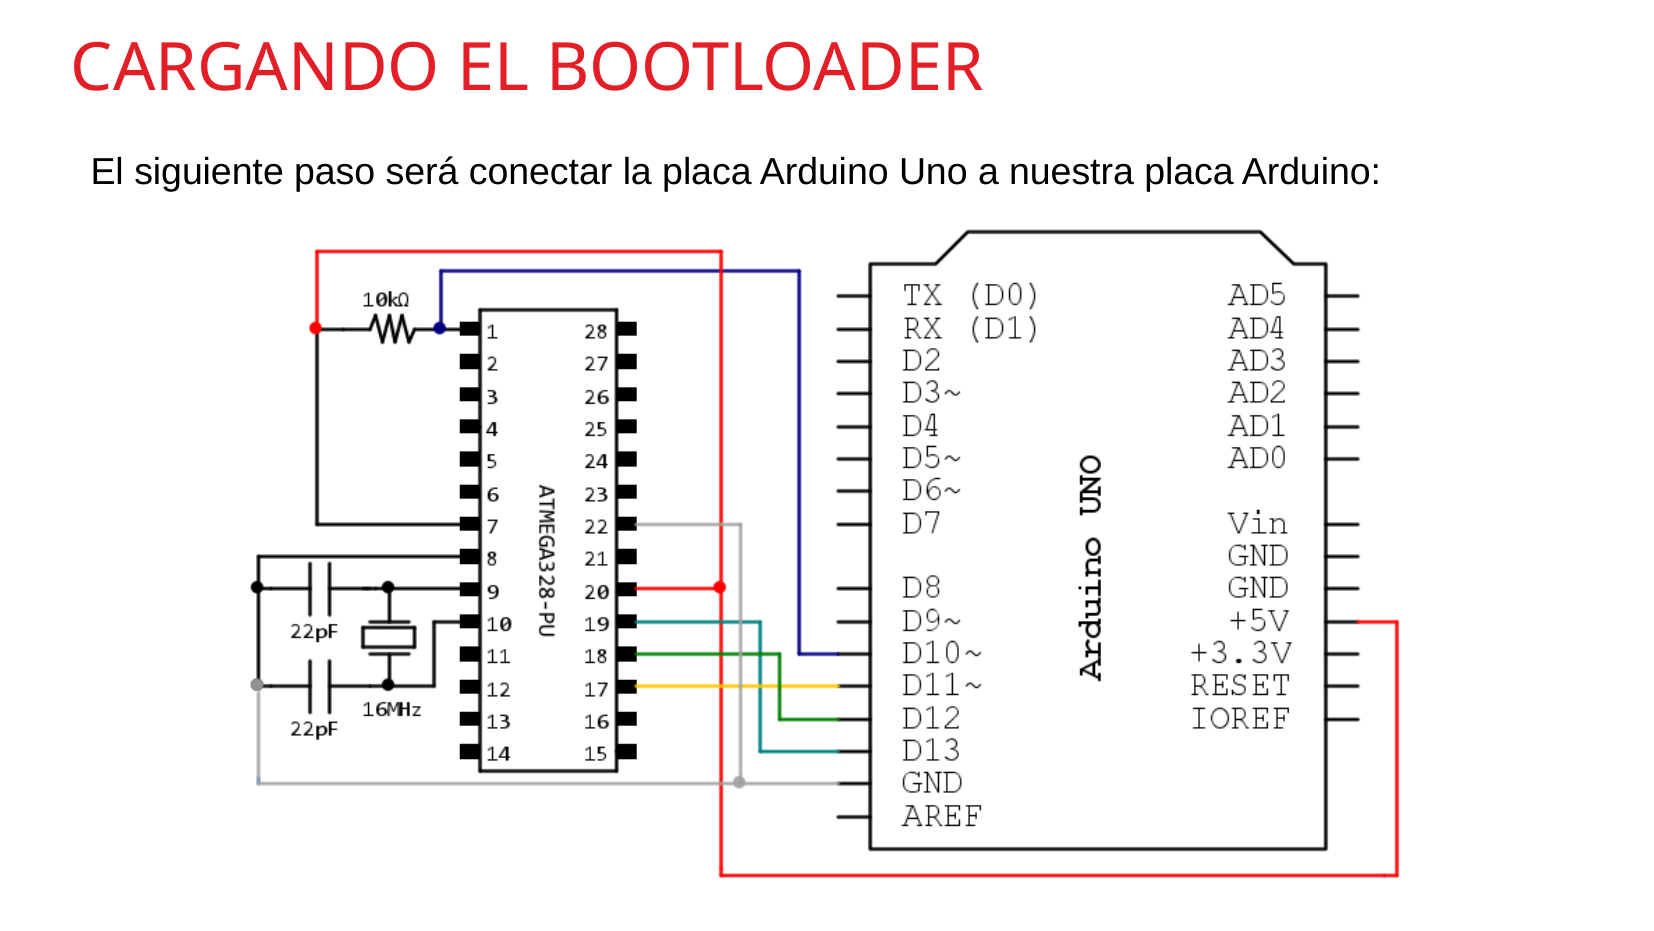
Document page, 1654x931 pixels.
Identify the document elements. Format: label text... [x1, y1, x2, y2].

text_box El siguiente paso será conectar la placa Arduino Uno a nuestra placa Arduino: [75, 143, 1578, 201]
picture [212, 201, 1441, 921]
title CARGANDO EL BOOTLOADER [70, 11, 1347, 118]
